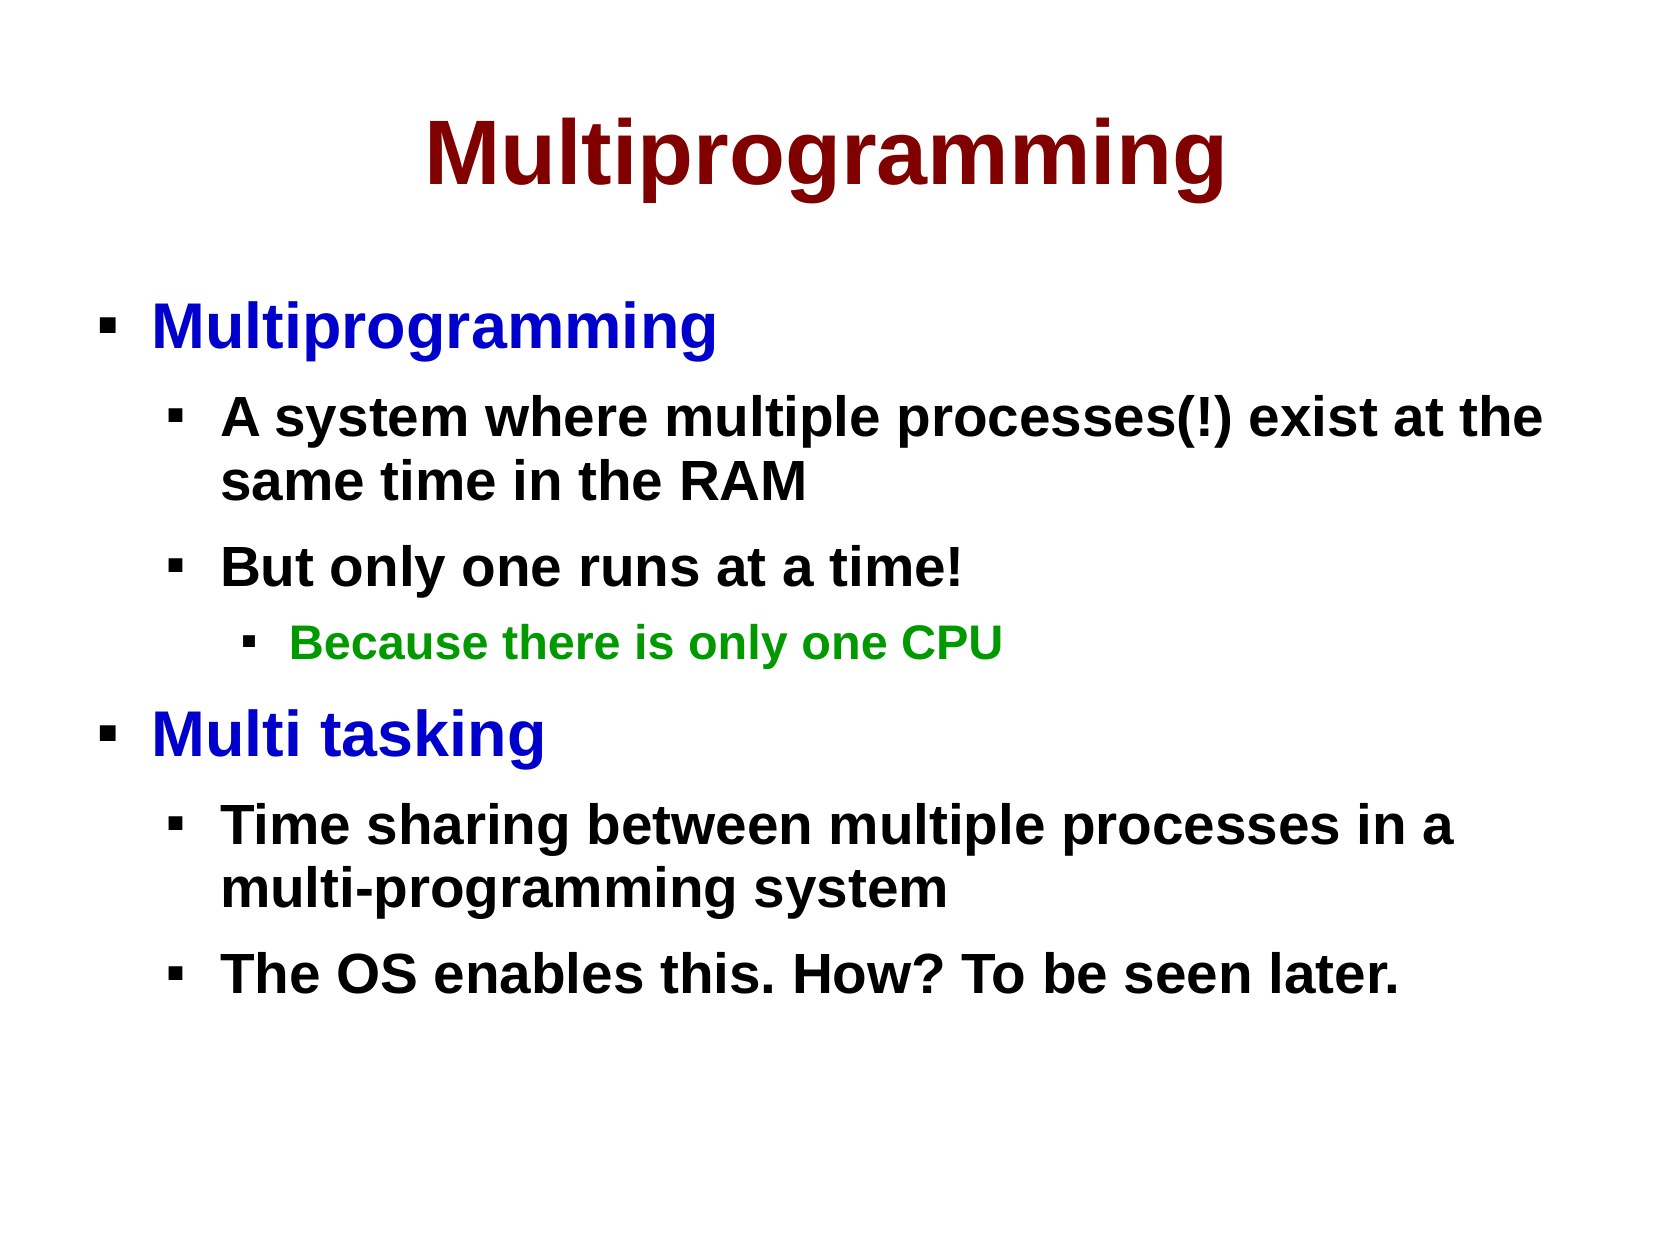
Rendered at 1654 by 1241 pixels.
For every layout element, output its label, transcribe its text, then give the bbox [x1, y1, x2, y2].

list Multiprogramming A system where multiple processes(!) exist at the same time in the RAM But only one runs at a time! Because there is only one CPU Multi tasking Time sharing between multiple processes in a multi-programming system The OS enables this. How? To be seen later. [82, 290, 1571, 1010]
title Multiprogramming [82, 49, 1571, 257]
